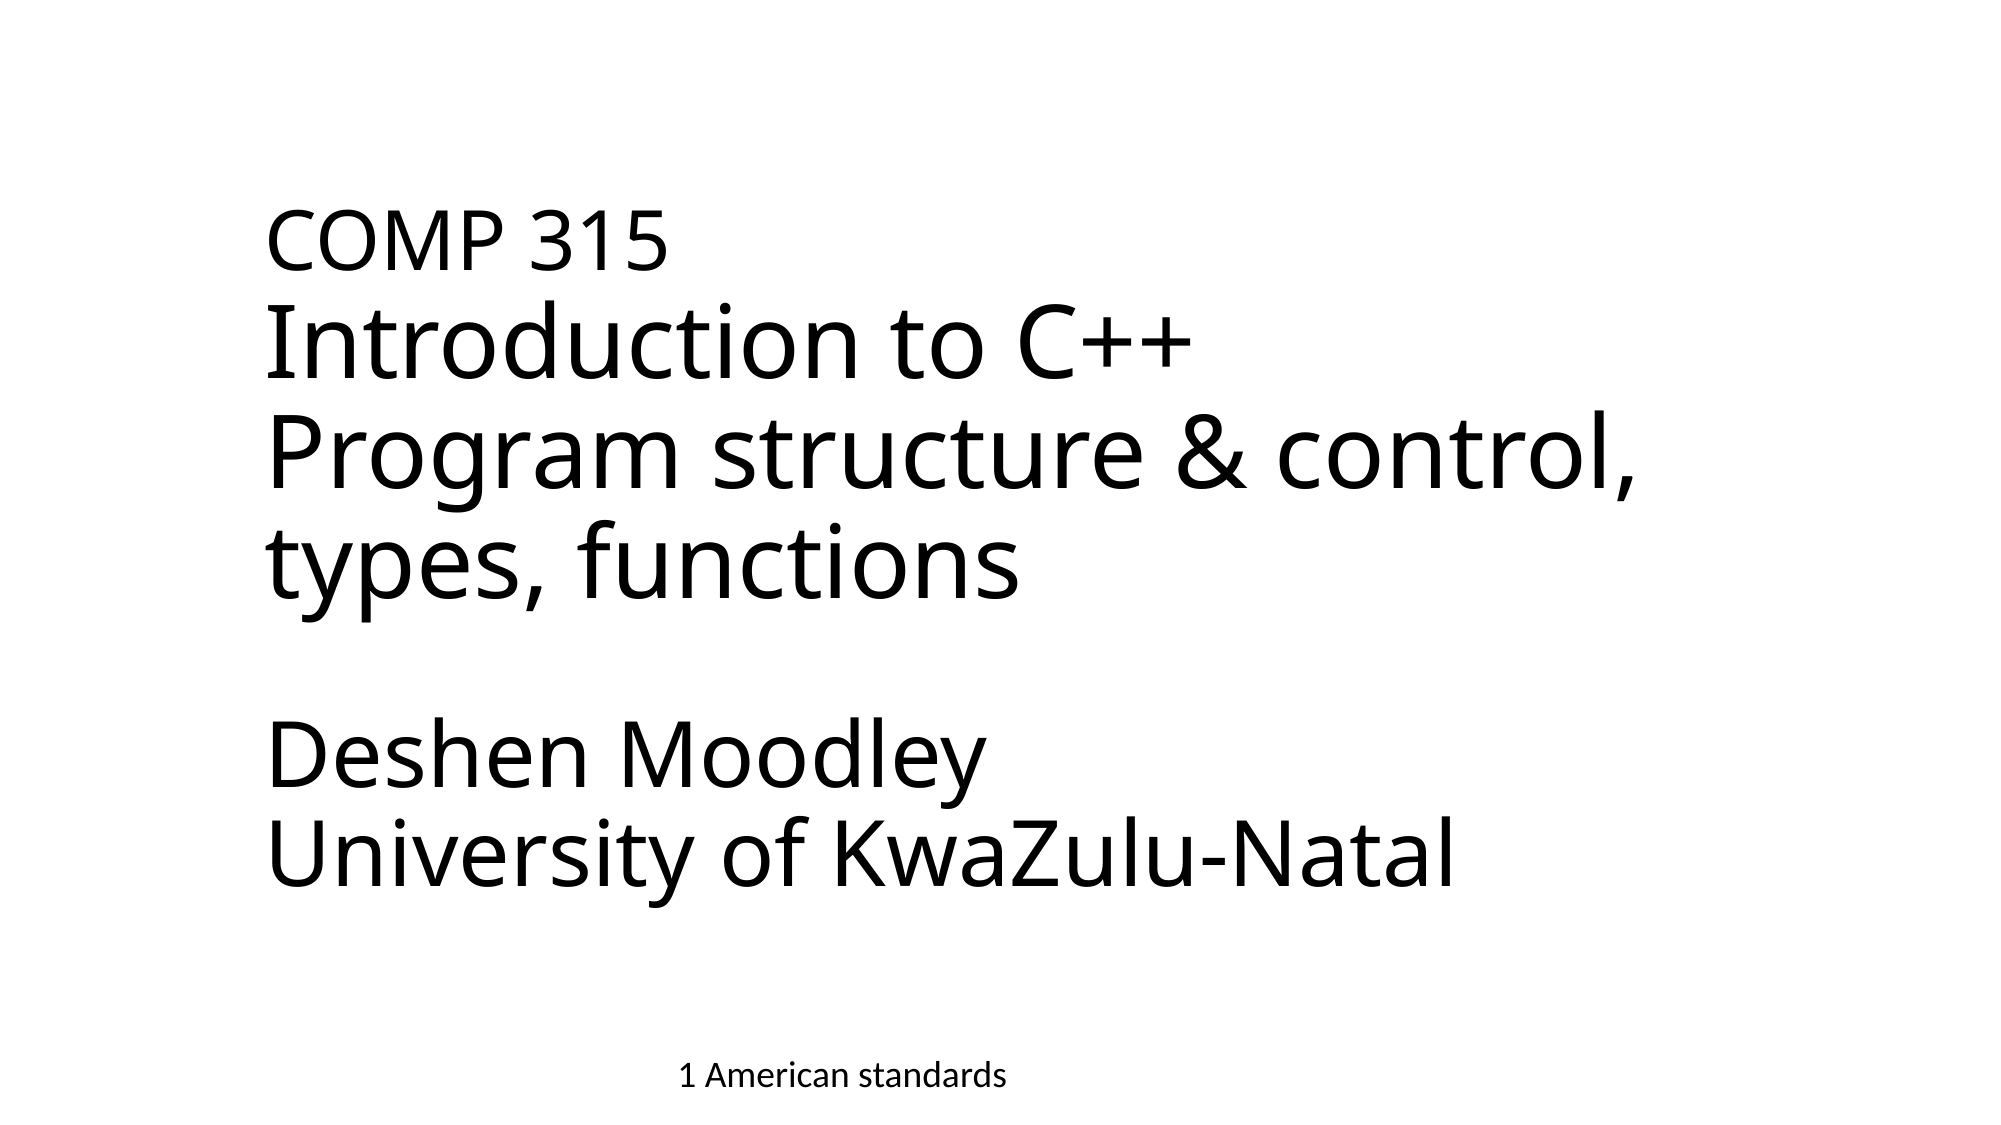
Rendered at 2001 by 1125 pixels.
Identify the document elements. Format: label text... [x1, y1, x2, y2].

footer 1 American standards [662, 1042, 1338, 1103]
subtitle Deshen Moodley University of KwaZulu-Natal [249, 590, 1750, 863]
title COMP 315 Introduction to C++ Program structure & control, types, functions [249, 184, 1750, 576]
